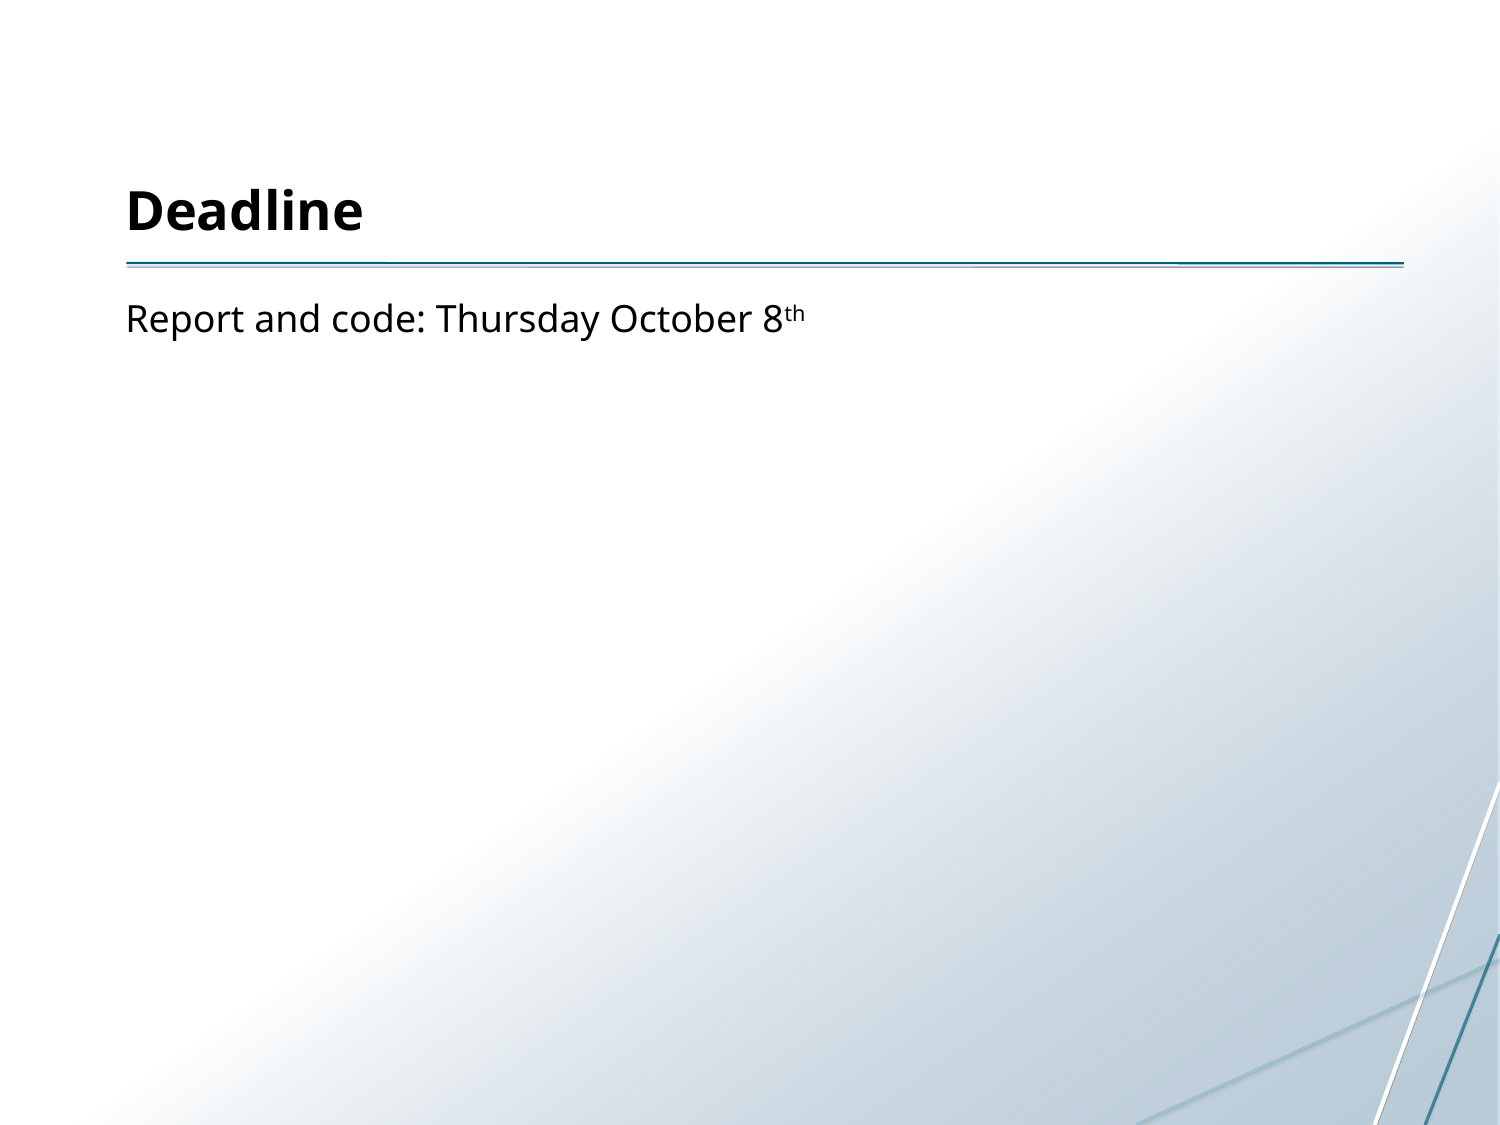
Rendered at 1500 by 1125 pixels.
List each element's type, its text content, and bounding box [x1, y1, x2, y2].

list Report and code: Thursday October 8th [54, 287, 1404, 1005]
title Deadline [109, 49, 1403, 249]
